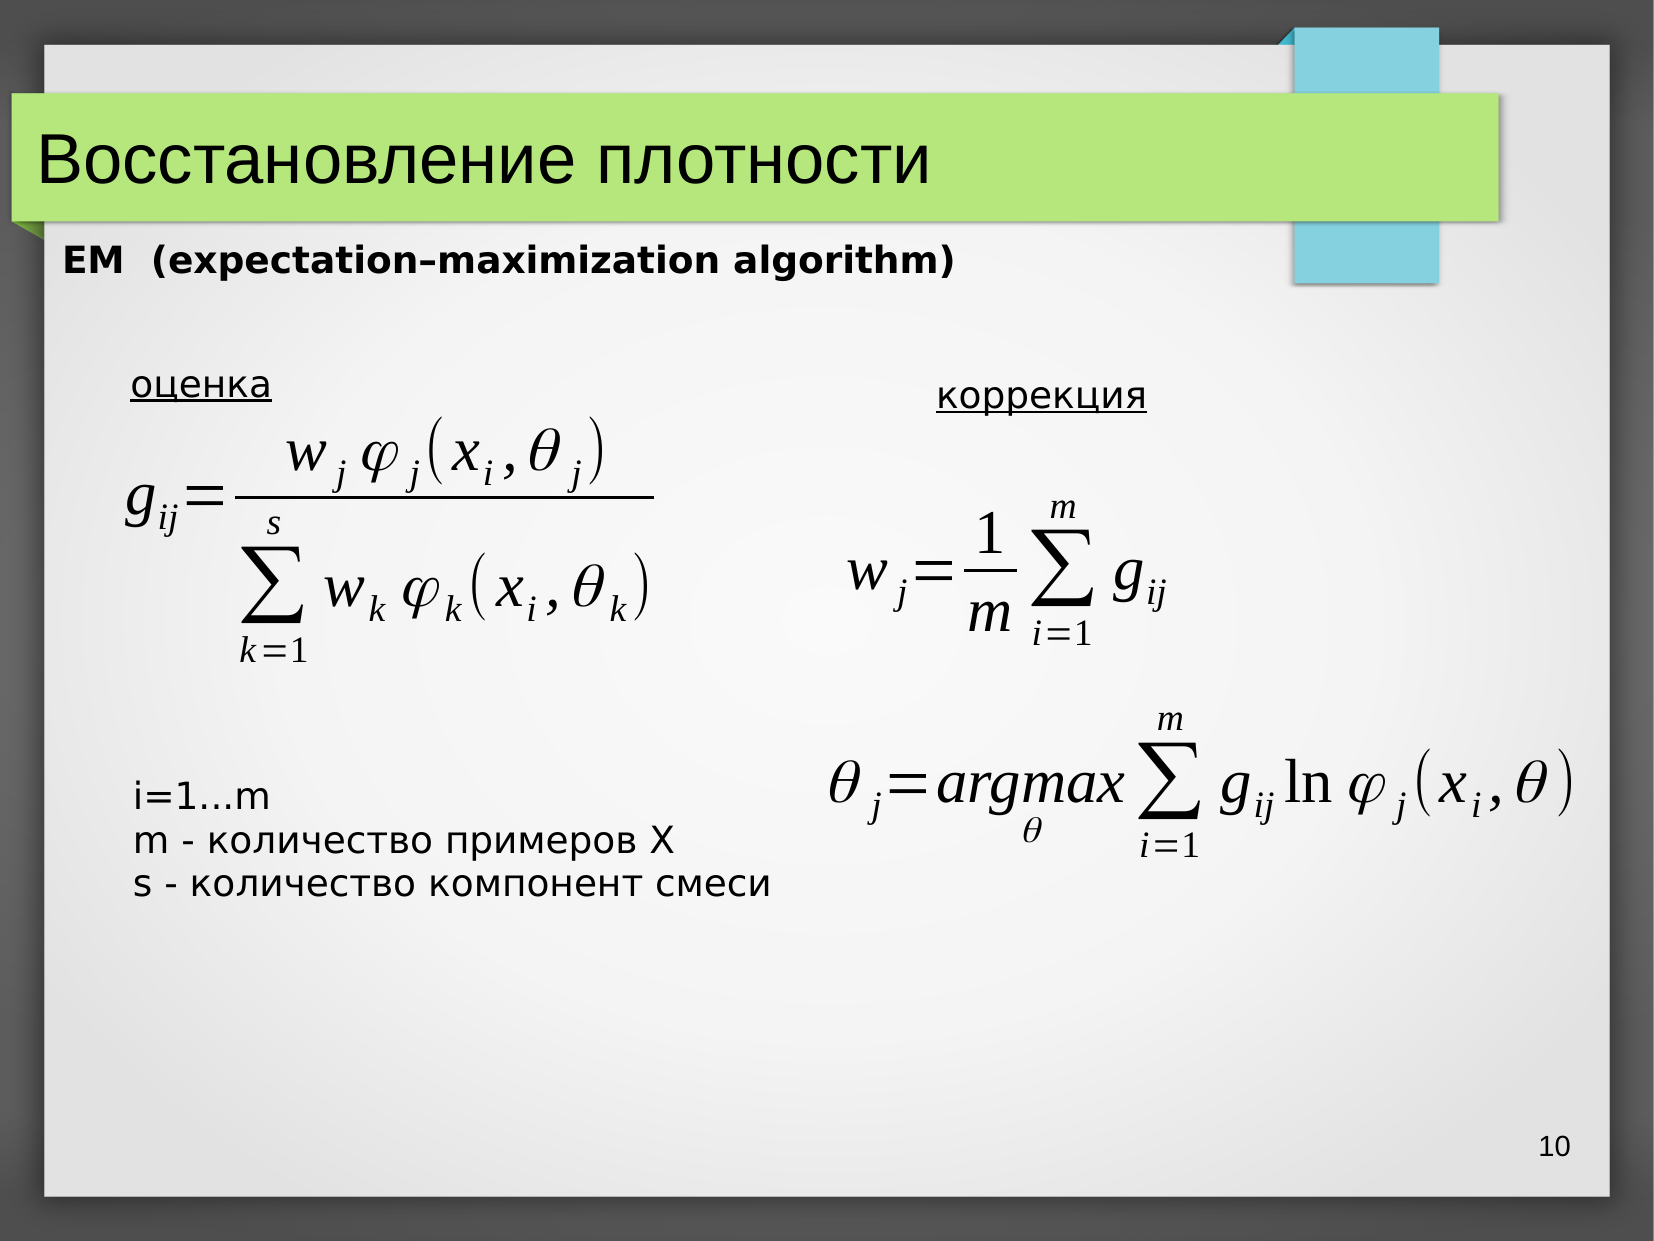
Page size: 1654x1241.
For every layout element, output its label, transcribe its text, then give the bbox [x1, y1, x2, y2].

chart [816, 696, 1583, 866]
picture [0, 0, 1654, 1241]
chart [115, 413, 664, 671]
text_box коррекция [921, 366, 1276, 427]
text_box i=1...m m - количество примеров X s - количество компонент смеси [118, 767, 827, 919]
title Восстановление плотности [35, 118, 1489, 200]
chart [838, 484, 1174, 653]
text_box EM (expectation–maximization algorithm) [47, 231, 1182, 308]
text_box оценка [115, 355, 329, 416]
